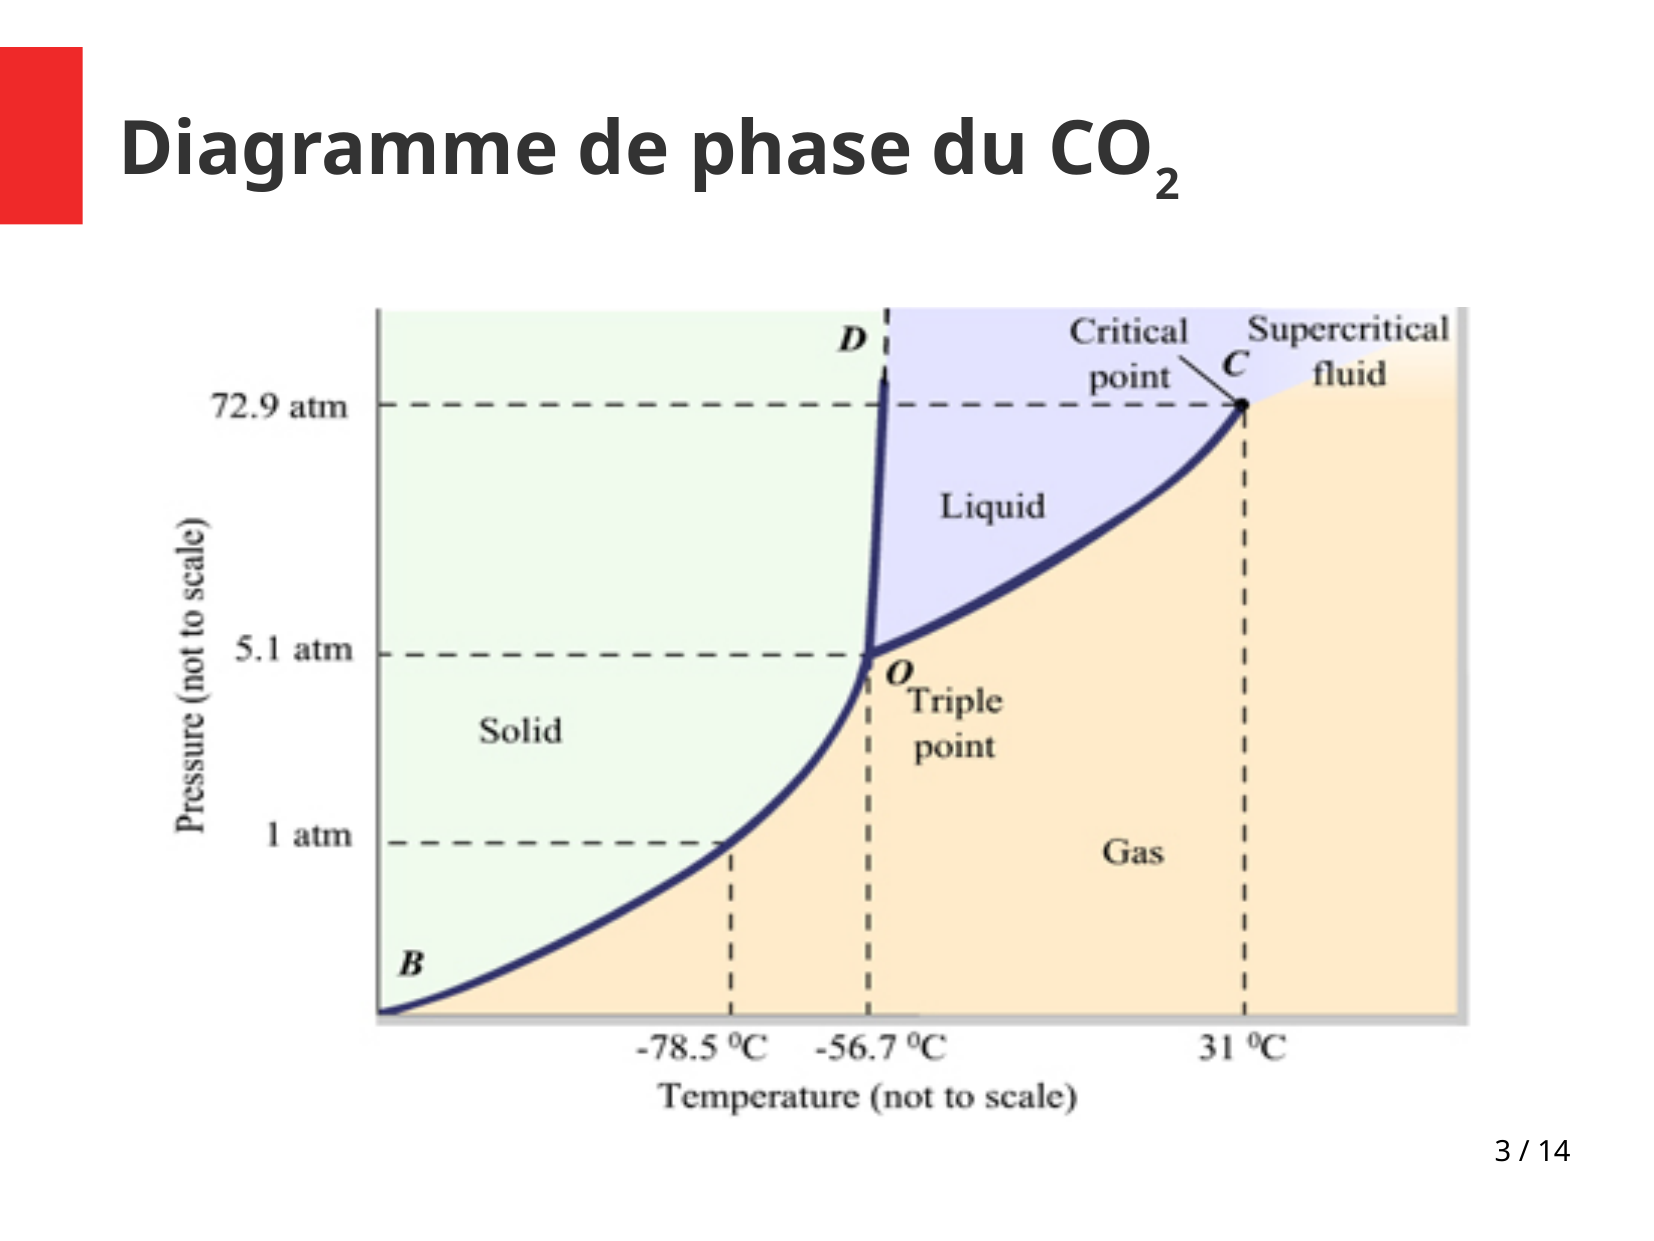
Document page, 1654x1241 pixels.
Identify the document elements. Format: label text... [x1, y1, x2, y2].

picture [141, 307, 1501, 1123]
title Diagramme de phase du CO2 [118, 49, 1571, 257]
